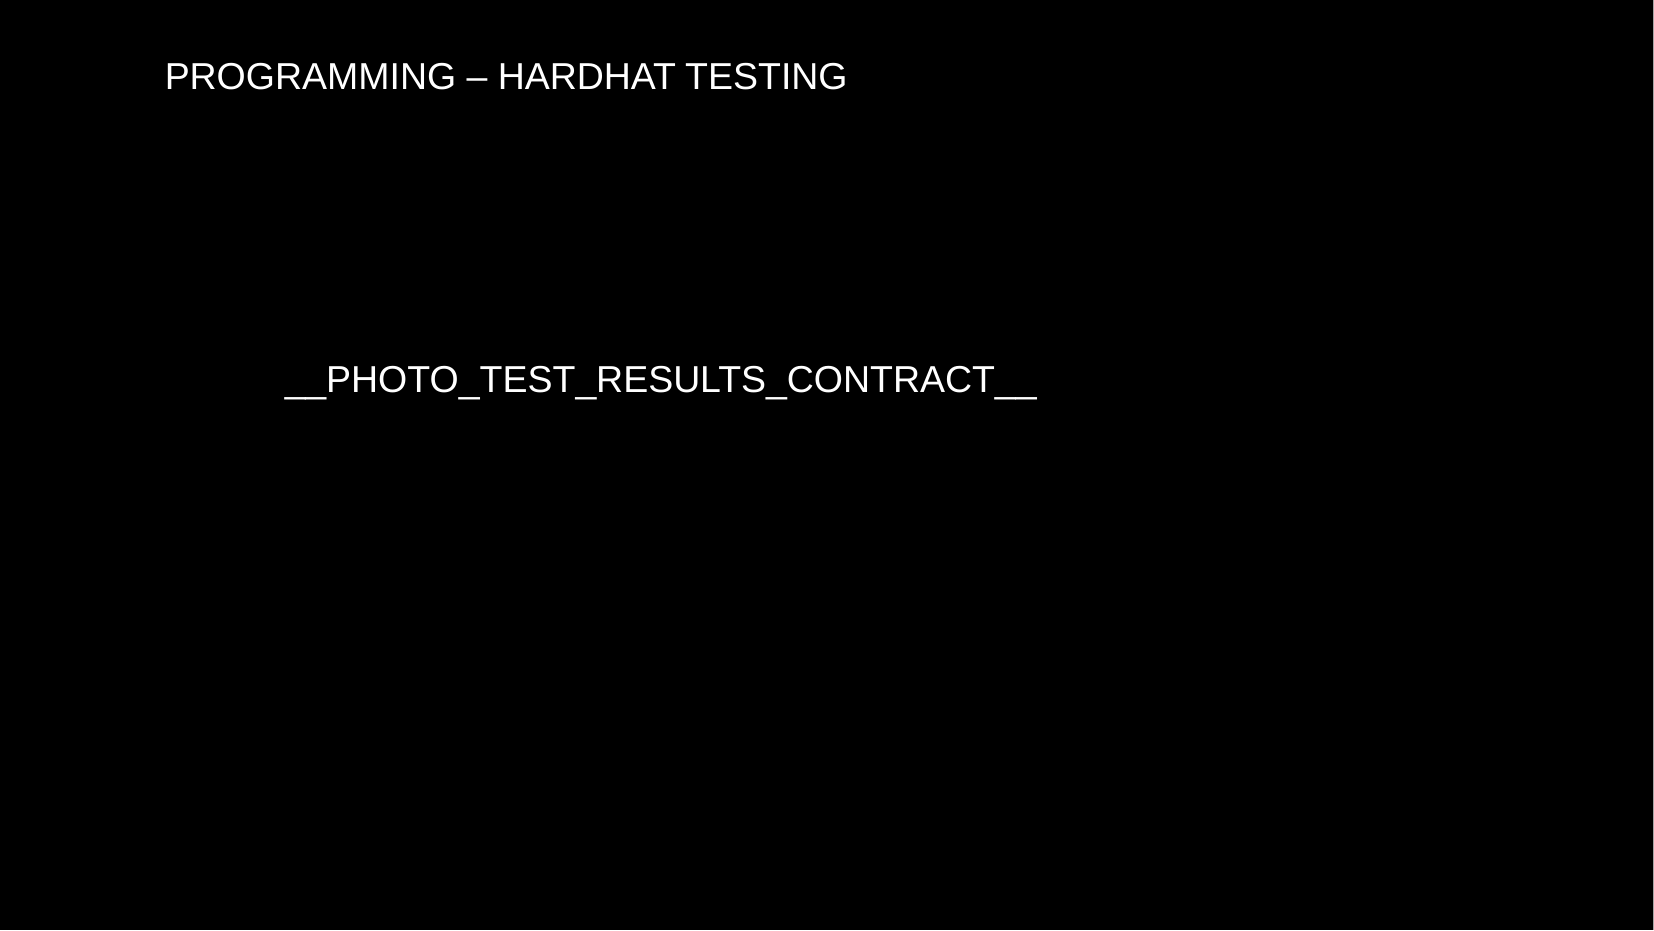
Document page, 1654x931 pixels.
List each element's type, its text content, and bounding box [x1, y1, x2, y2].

text_box __PHOTO_TEST_RESULTS_CONTRACT__ [270, 351, 1501, 451]
text_box PROGRAMMING – HARDHAT TESTING [150, 48, 1591, 147]
